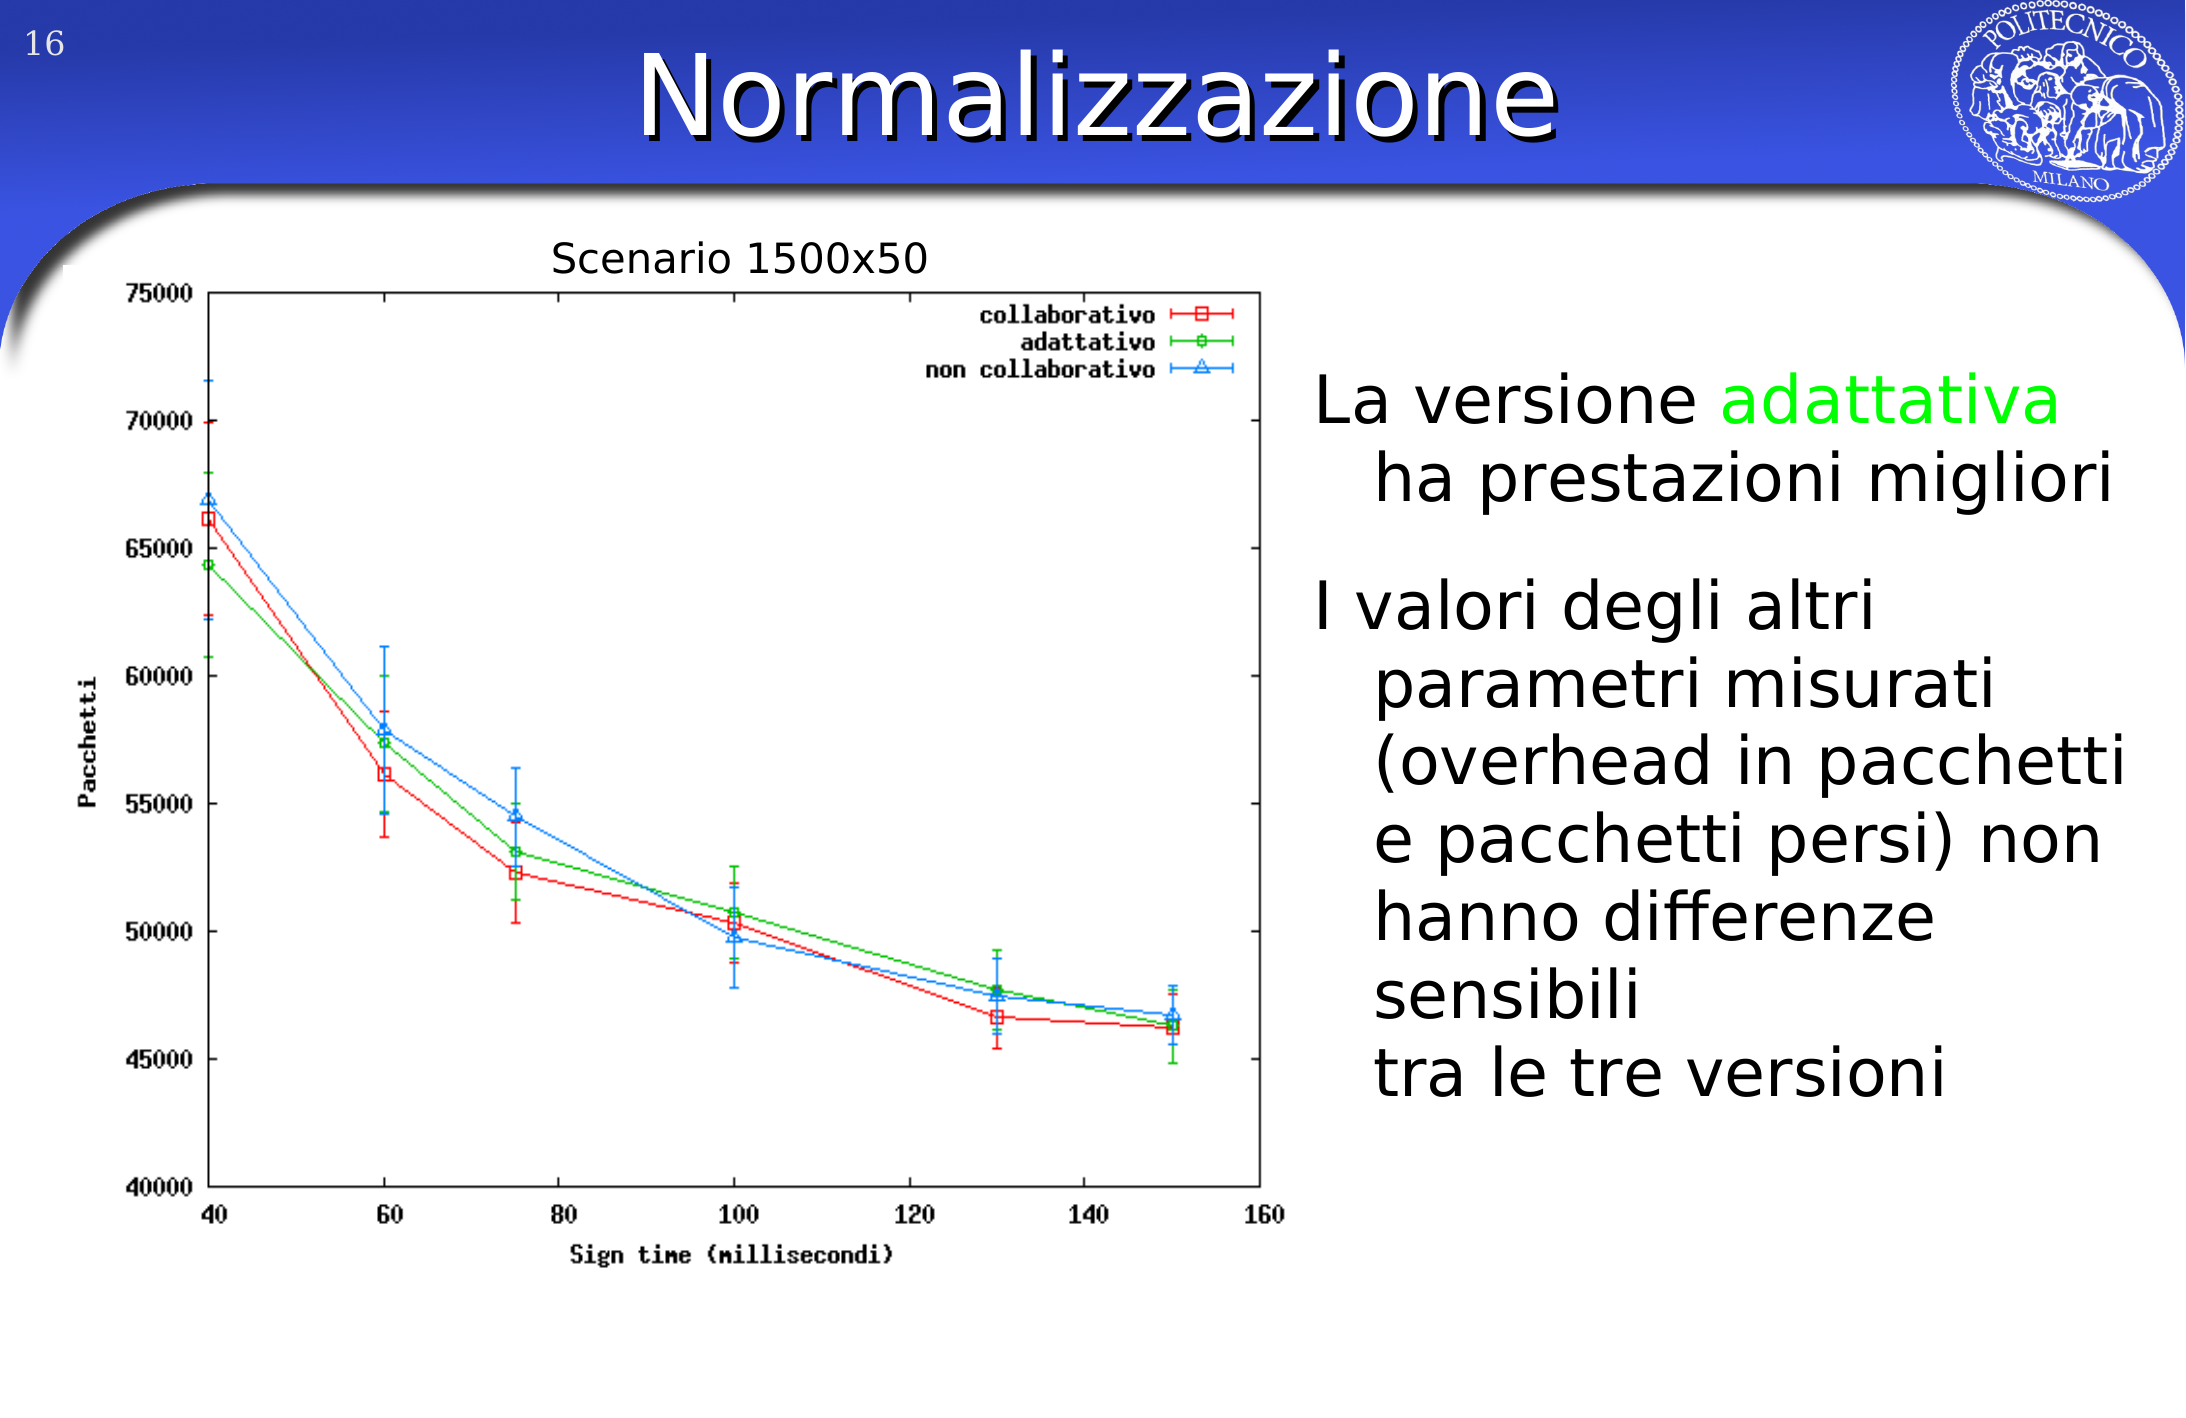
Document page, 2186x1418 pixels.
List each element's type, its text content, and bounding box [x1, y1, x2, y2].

text_box I valori degli altri parametri misurati (overhead in pacchetti e pacchetti persi) non hanno differenze sensibili tra le tre versioni [1300, 559, 2156, 1120]
title Normalizzazione [37, 31, 2156, 163]
text_box Scenario 1500x50 [500, 227, 909, 291]
text_box La versione adattativa ha prestazioni migliori [1300, 354, 2137, 525]
picture [0, 0, 2186, 1418]
